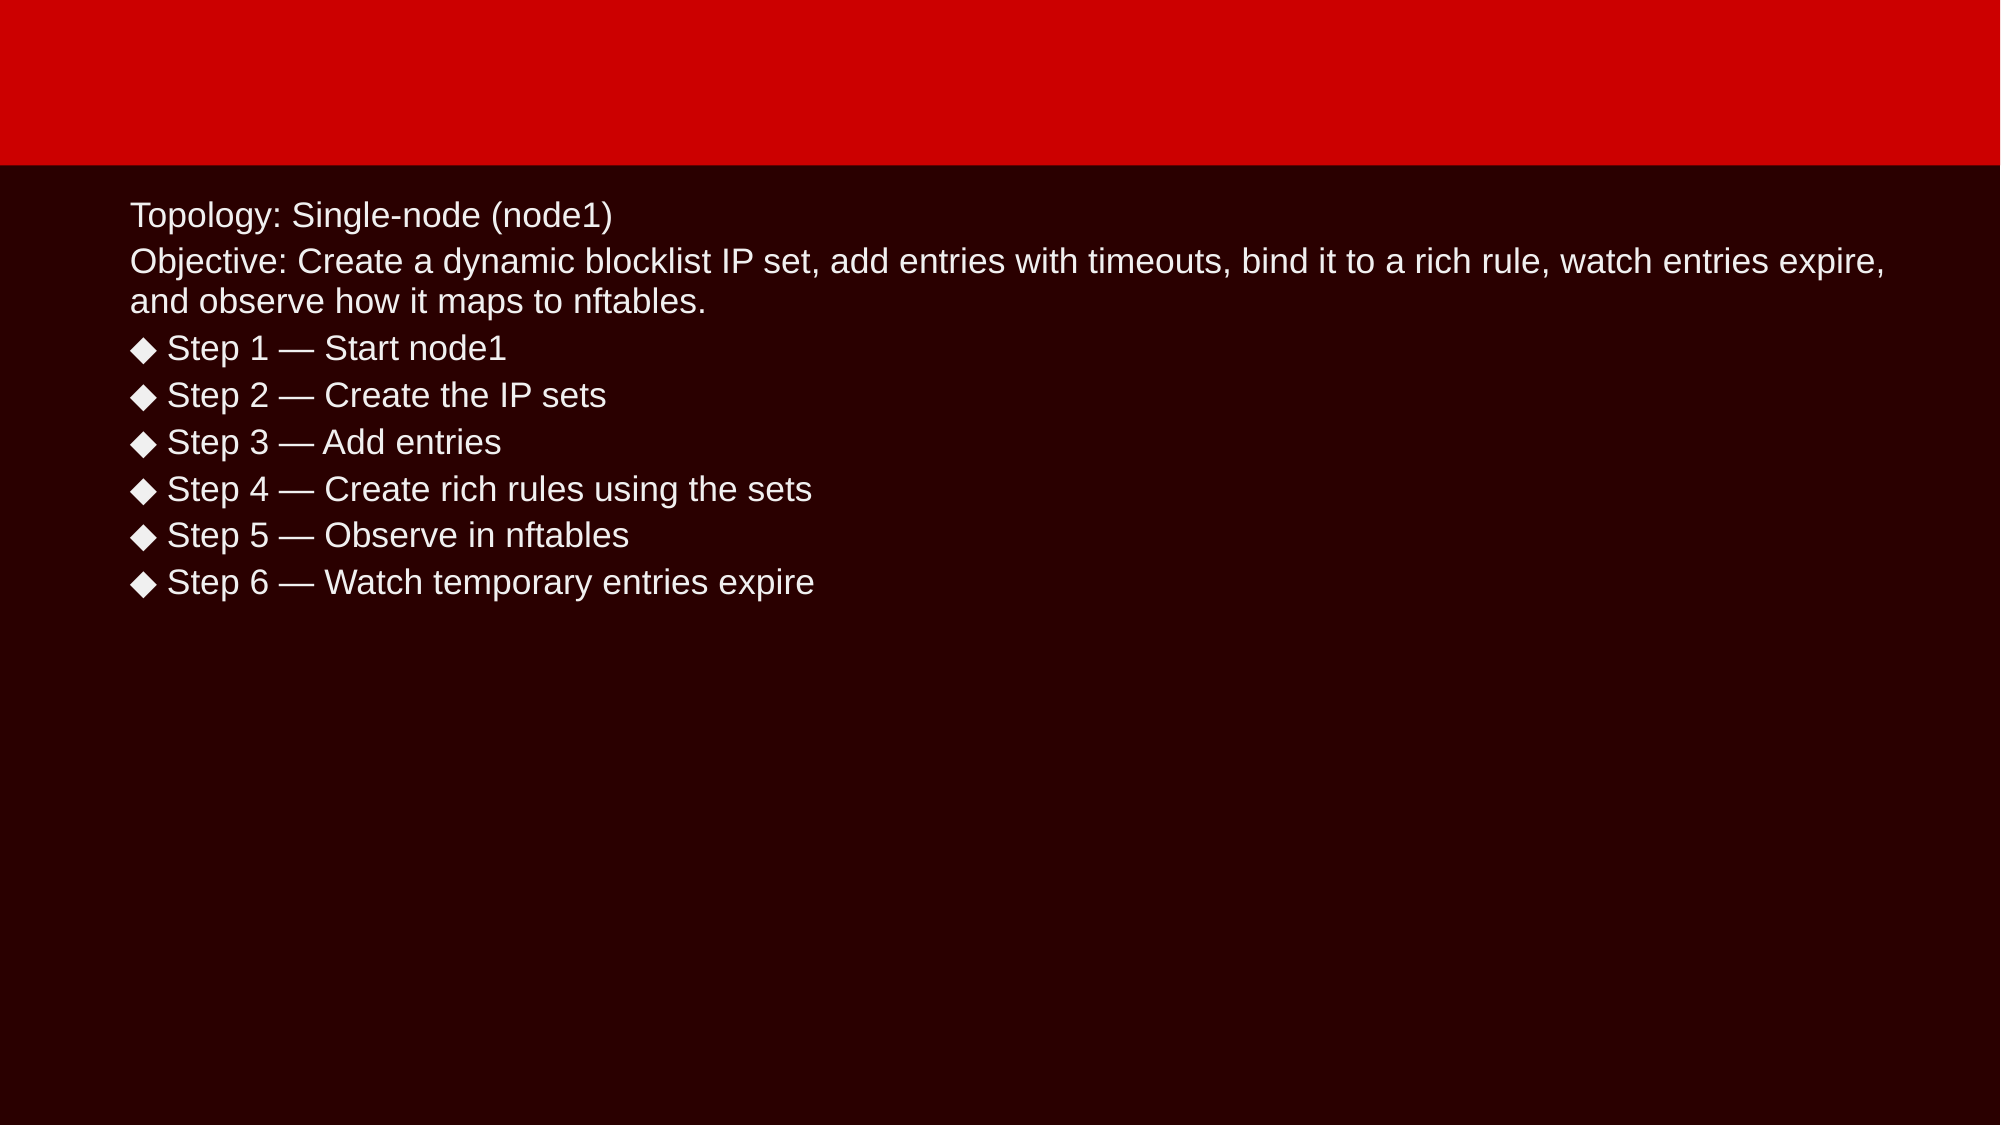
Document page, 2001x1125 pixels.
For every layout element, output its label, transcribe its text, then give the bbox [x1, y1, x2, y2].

text_box Topology: Single-node (node1) Objective: Create a dynamic blocklist IP set, add entries with timeouts, bind it to a rich rule, watch entries expire, and observe how it maps to nftables. ◆ Step 1 — Start node1 ◆ Step 2 — Create the IP sets ◆ Step 3 — Add entries ◆ Step 4 — Create rich rules using the sets ◆ Step 5 — Observe in nftables ◆ Step 6 — Watch temporary entries expire [88, 183, 1912, 1099]
text_box 🔧 Lab 9 — Dynamic Block List with Auto-Expiry [0, 0, 2001, 166]
